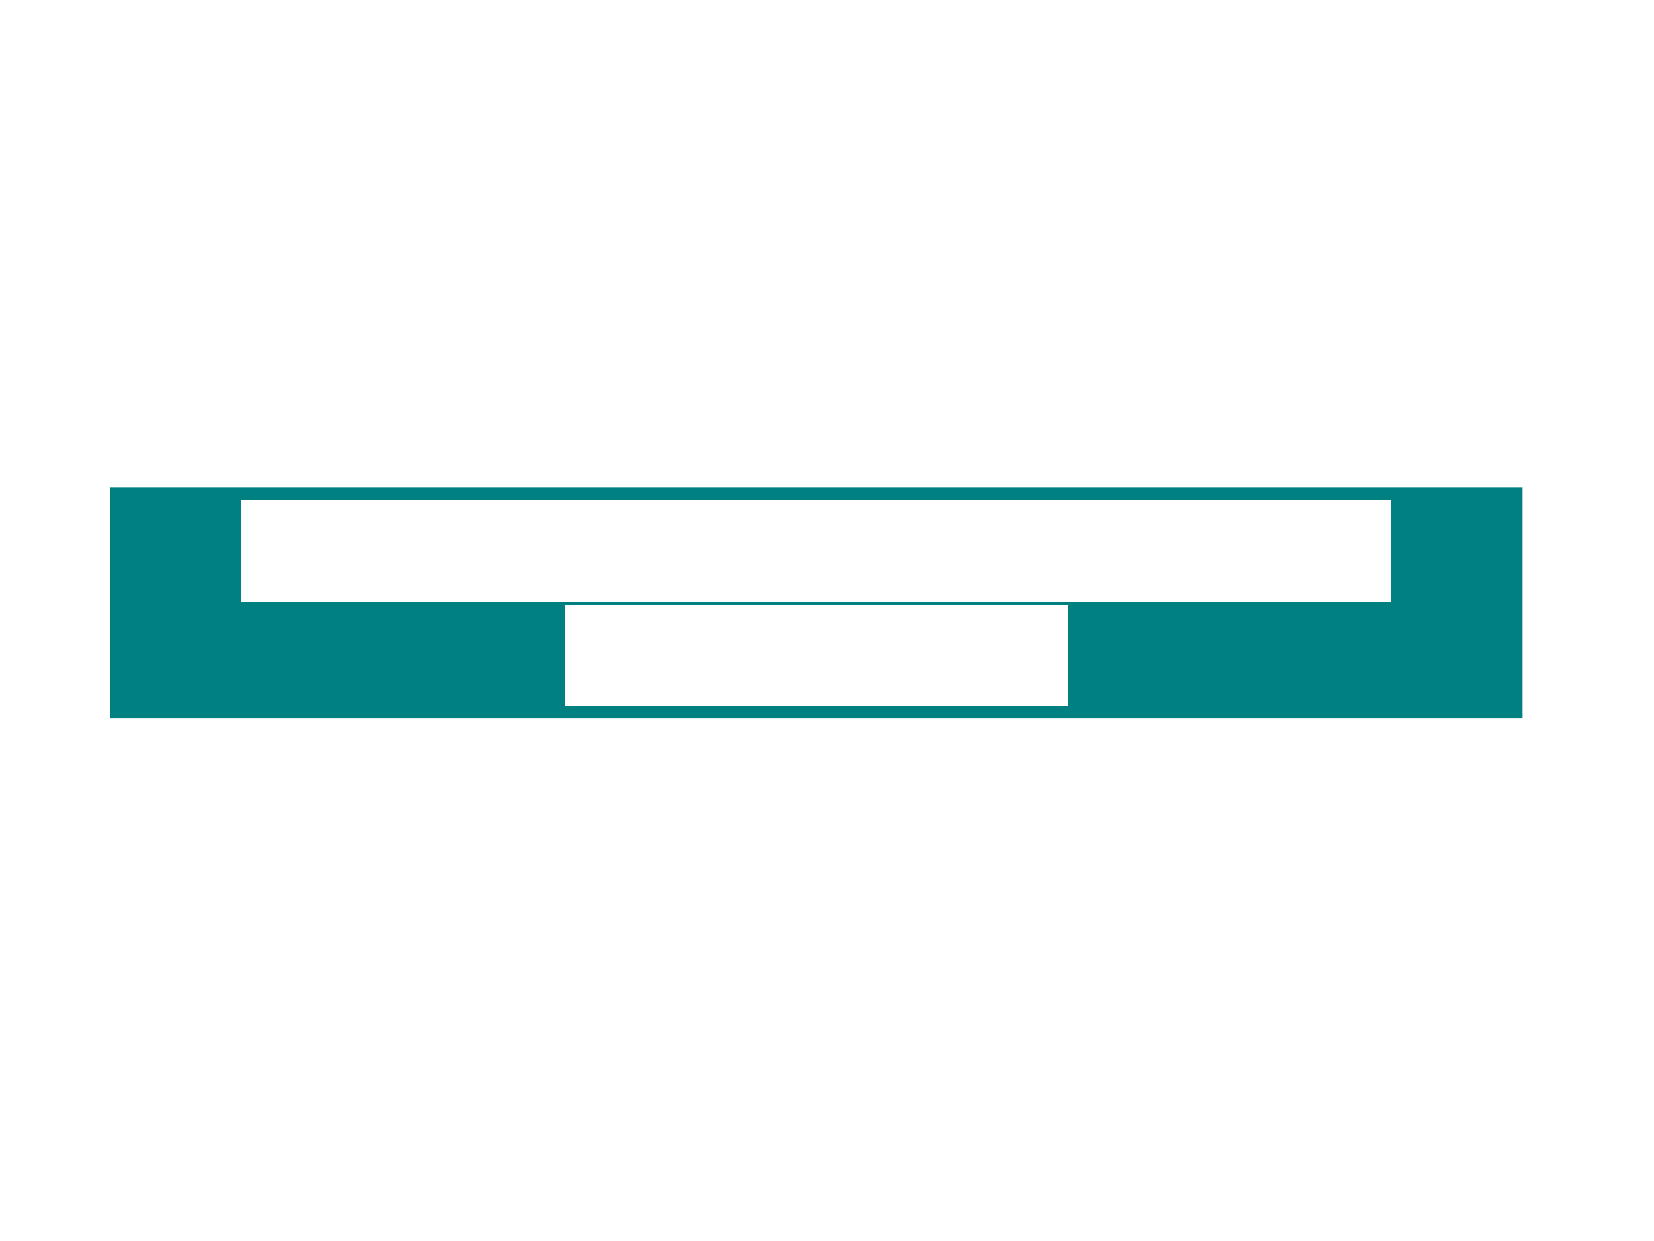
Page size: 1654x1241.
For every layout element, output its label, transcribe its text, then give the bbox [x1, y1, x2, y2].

title Reglas generales de estilo en el código fuente [110, 487, 1523, 719]
